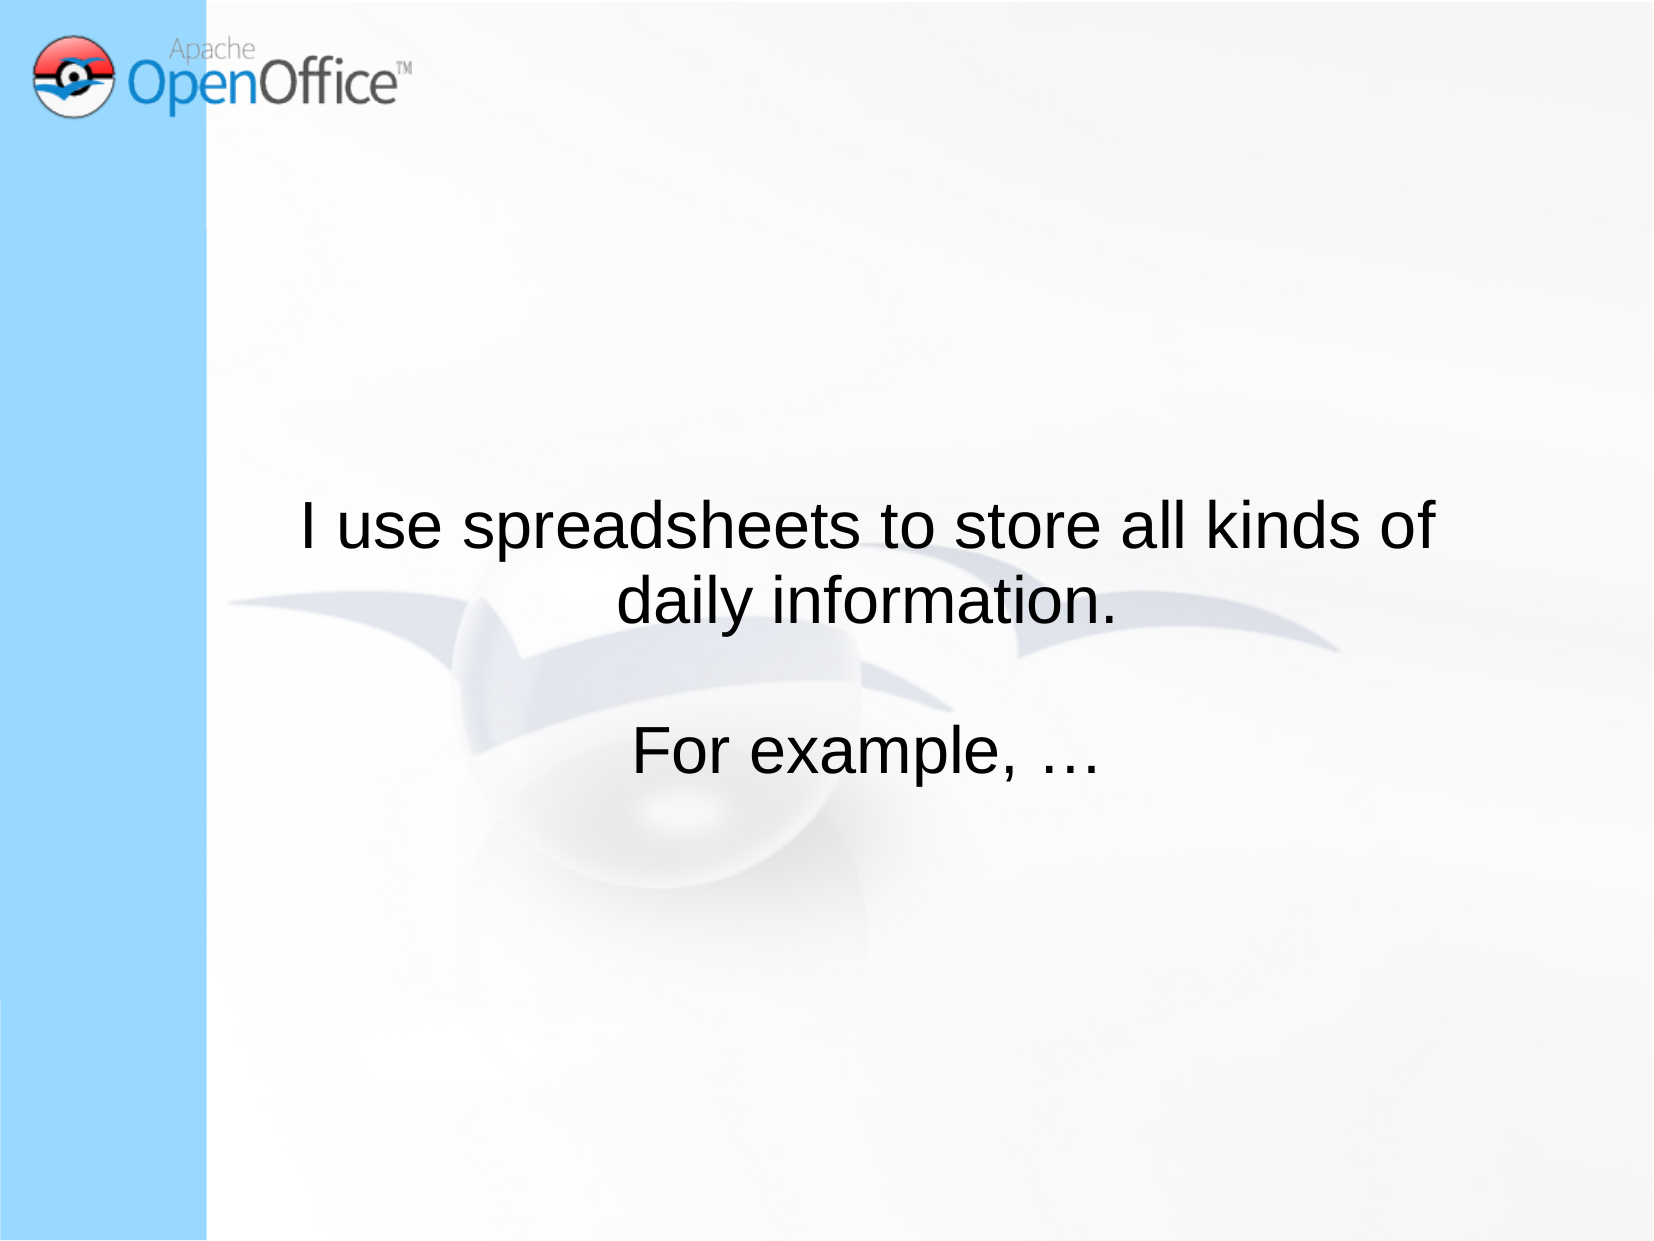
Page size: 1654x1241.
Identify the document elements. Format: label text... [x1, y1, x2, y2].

subtitle I use spreadsheets to store all kinds of daily information. For example, … [165, 108, 1571, 1168]
picture [31, 2, 1654, 1241]
